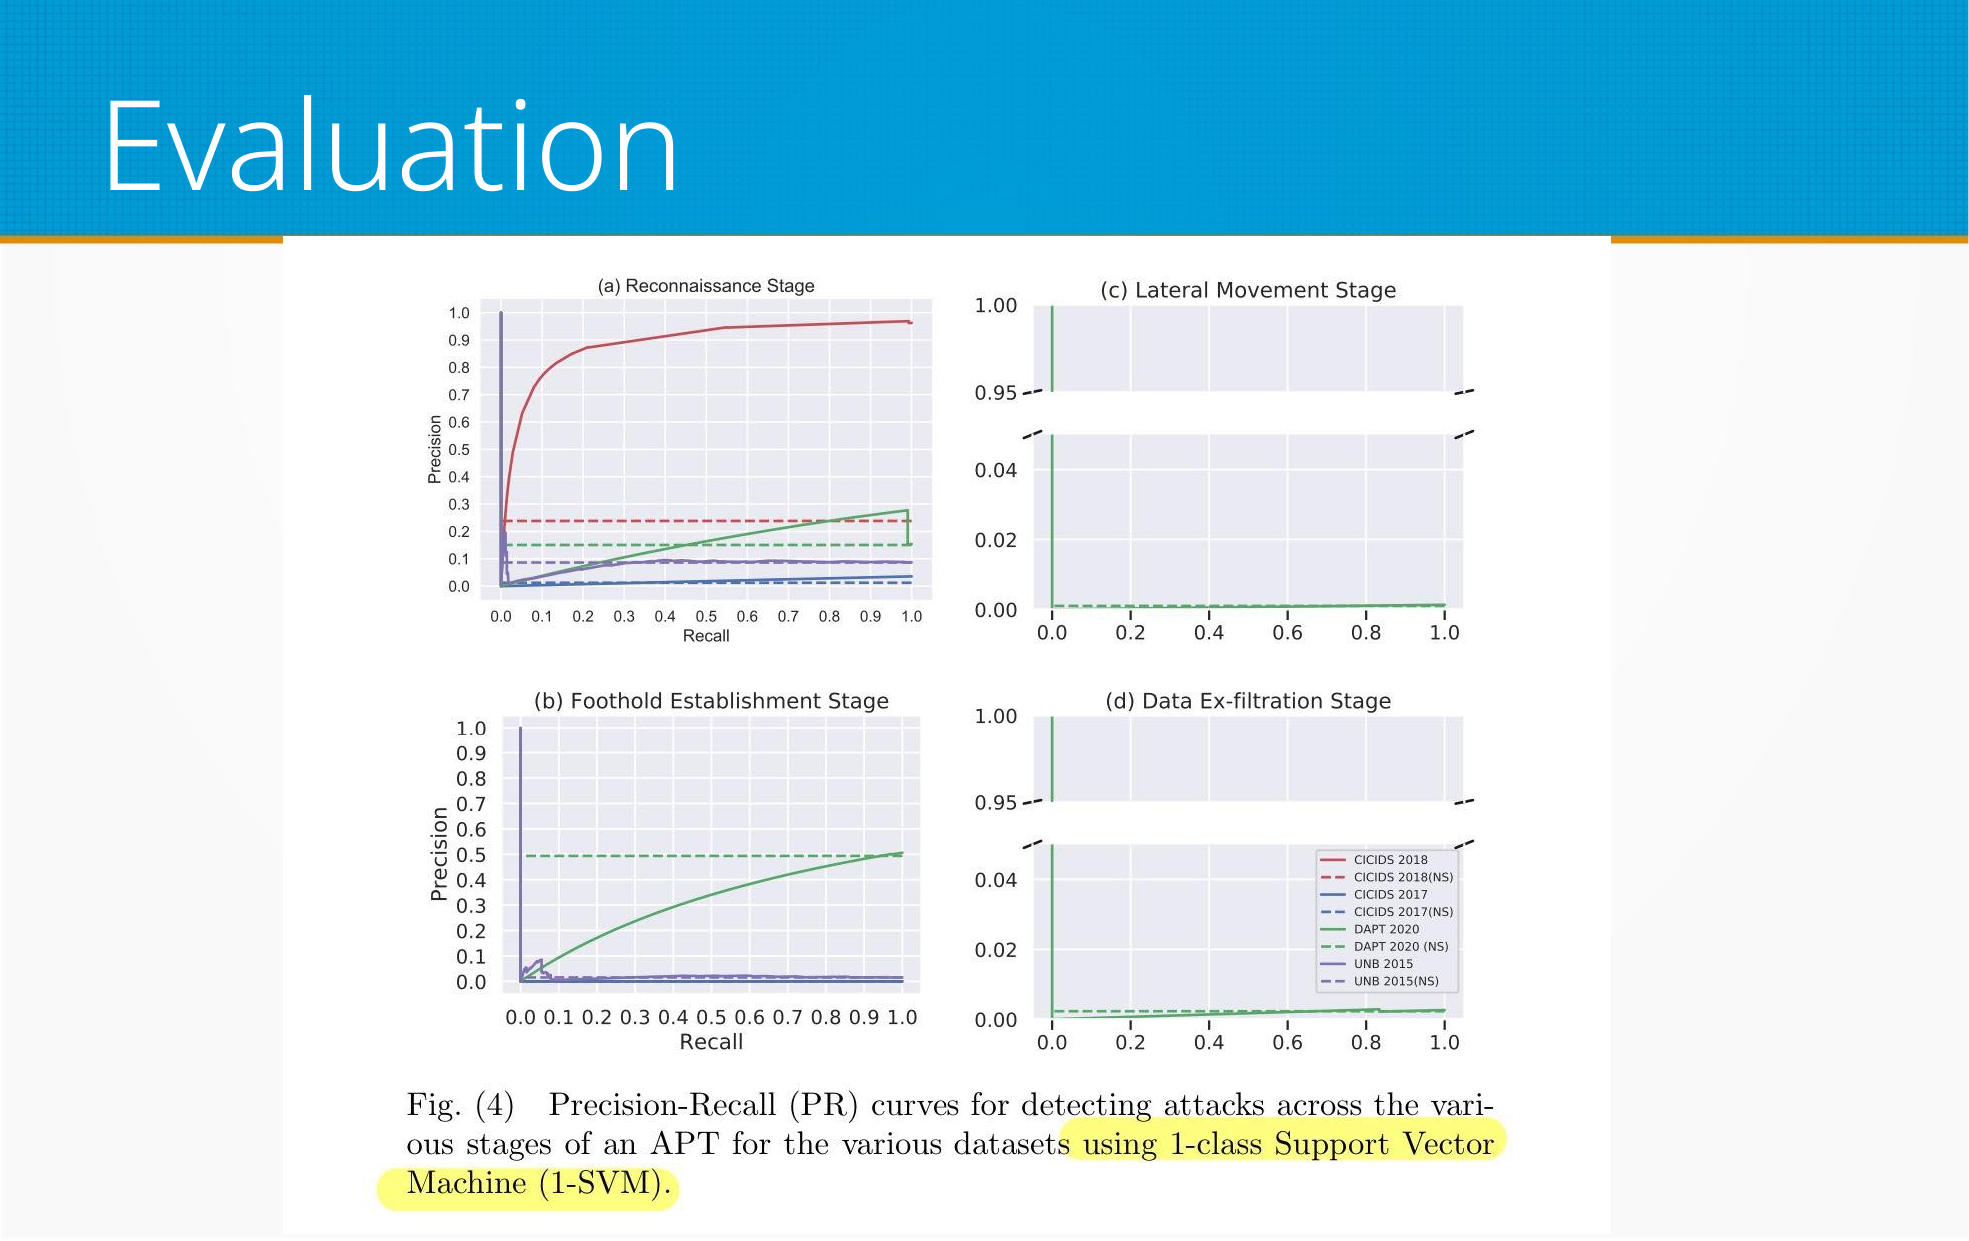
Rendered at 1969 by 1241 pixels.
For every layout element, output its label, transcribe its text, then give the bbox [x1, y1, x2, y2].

picture [0, 233, 1969, 1241]
title Evaluation [98, 19, 1870, 227]
